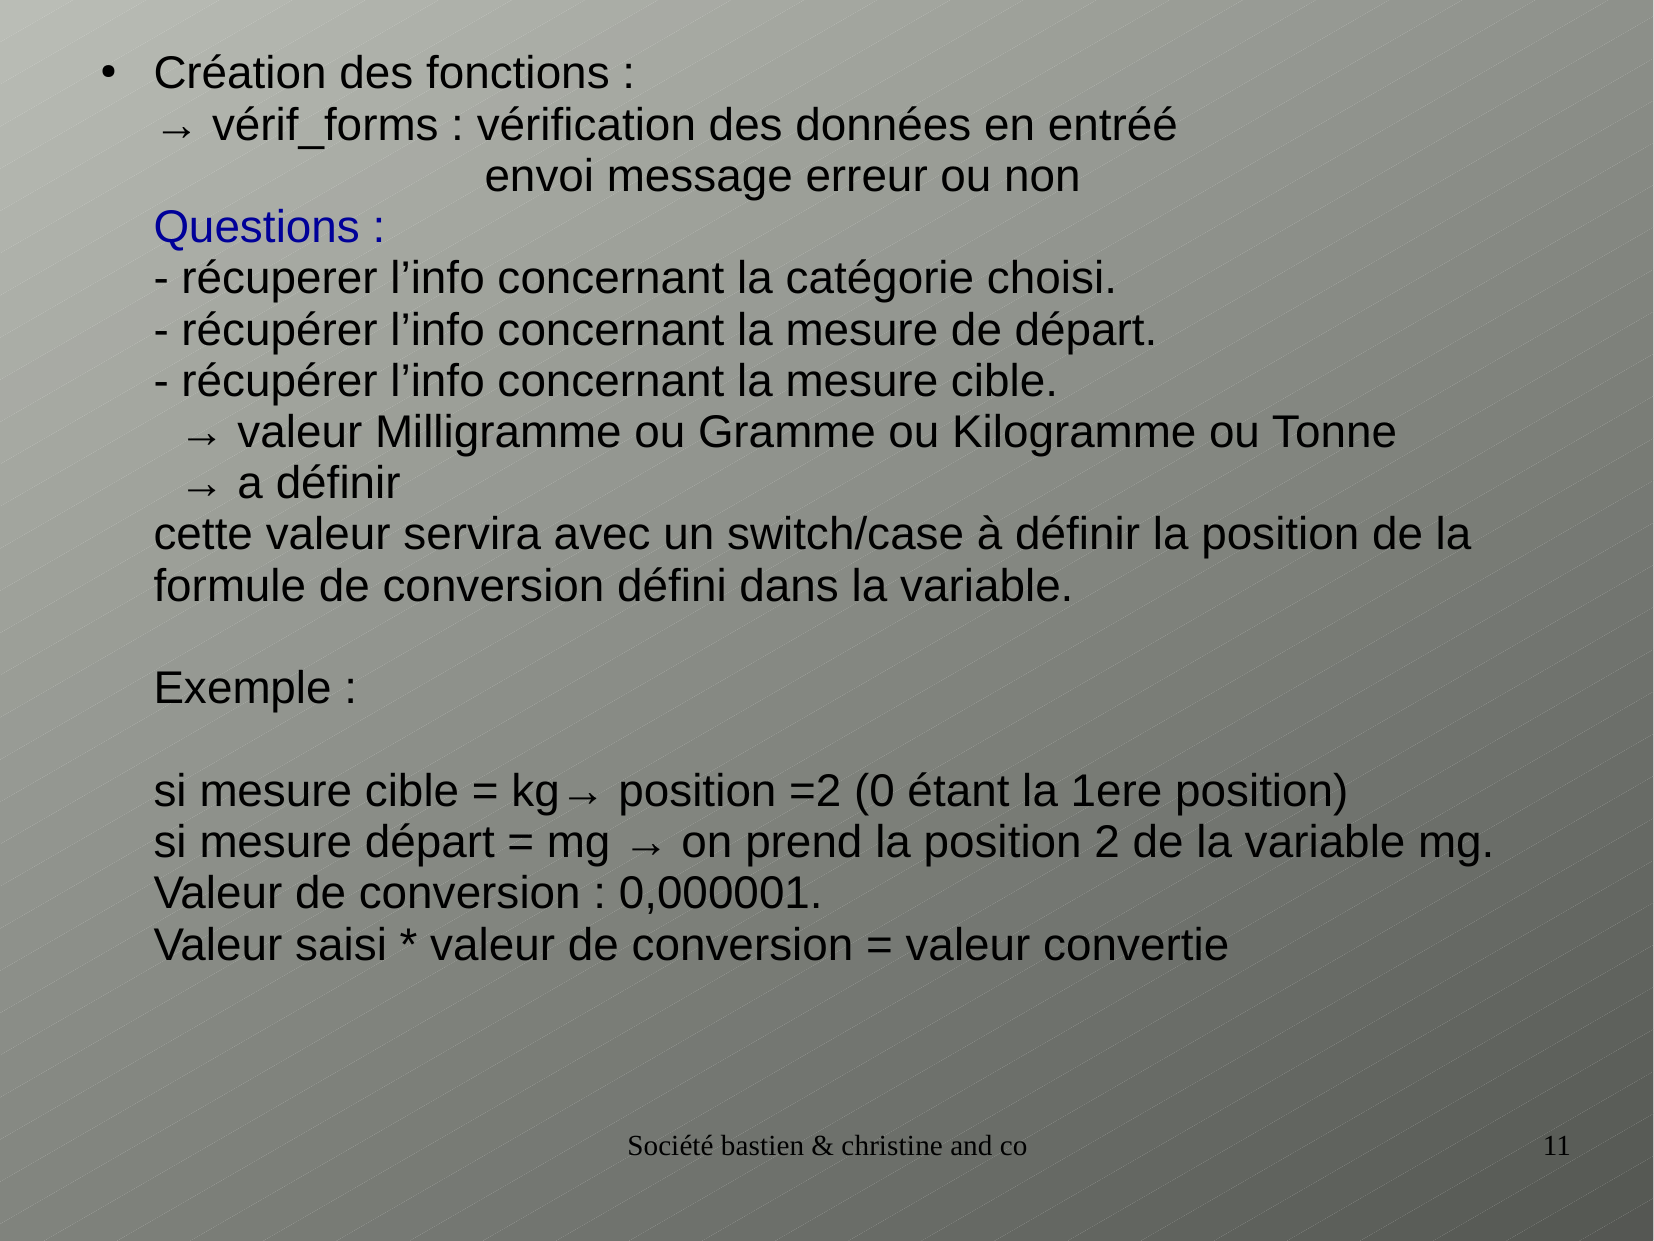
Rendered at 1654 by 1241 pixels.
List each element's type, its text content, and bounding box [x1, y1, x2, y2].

list Création des fonctions : → vérif_forms : vérification des données en entréé envoi message erreur ou non Questions : - récuperer l’info concernant la catégorie choisi. - récupérer l’info concernant la mesure de départ. - récupérer l’info concernant la mesure cible. → valeur Milligramme ou Gramme ou Kilogramme ou Tonne → a définir cette valeur servira avec un switch/case à définir la position de la formule de conversion défini dans la variable. Exemple : si mesure cible = kg→ position =2 (0 étant la 1ere position) si mesure départ = mg → on prend la position 2 de la variable mg. Valeur de conversion : 0,000001. Valeur saisi * valeur de conversion = valeur convertie [82, 47, 1571, 1205]
